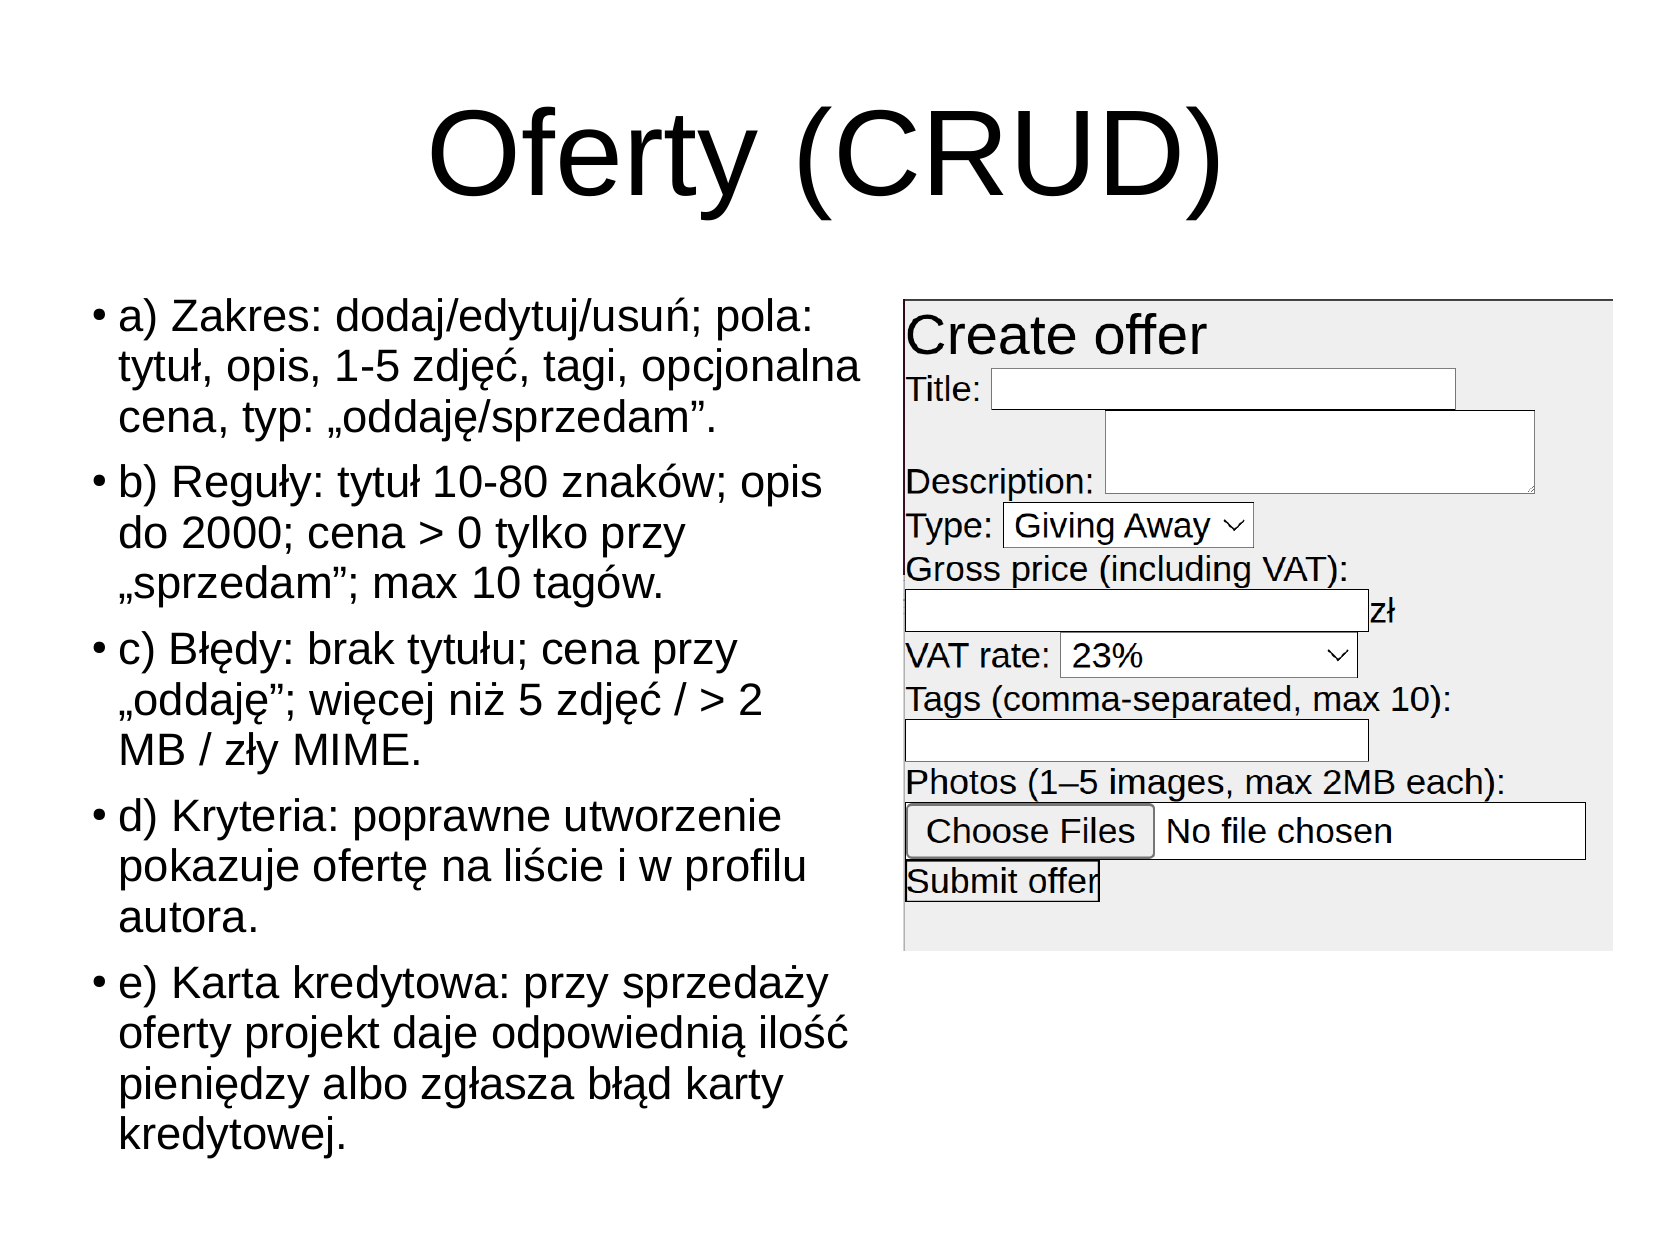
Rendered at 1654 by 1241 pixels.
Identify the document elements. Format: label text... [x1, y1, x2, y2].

list a) Zakres: dodaj/edytuj/usuń; pola: tytuł, opis, 1-5 zdjęć, tagi, opcjonalna cena, typ: „oddaję/sprzedam”. b) Reguły: tytuł 10-80 znaków; opis do 2000; cena > 0 tylko przy „sprzedam”; max 10 tagów. c) Błędy: brak tytułu; cena przy „oddaję”; więcej niż 5 zdjęć / > 2 MB / zły MIME. d) Kryteria: poprawne utworzenie pokazuje ofertę na liście i w profilu autora. e) Karta kredytowa: przy sprzedaży oferty projekt daje odpowiednią ilość pieniędzy albo zgłasza błąd karty kredytowej. [82, 290, 863, 1201]
picture [903, 299, 1613, 951]
title Oferty (CRUD) [82, 49, 1571, 257]
